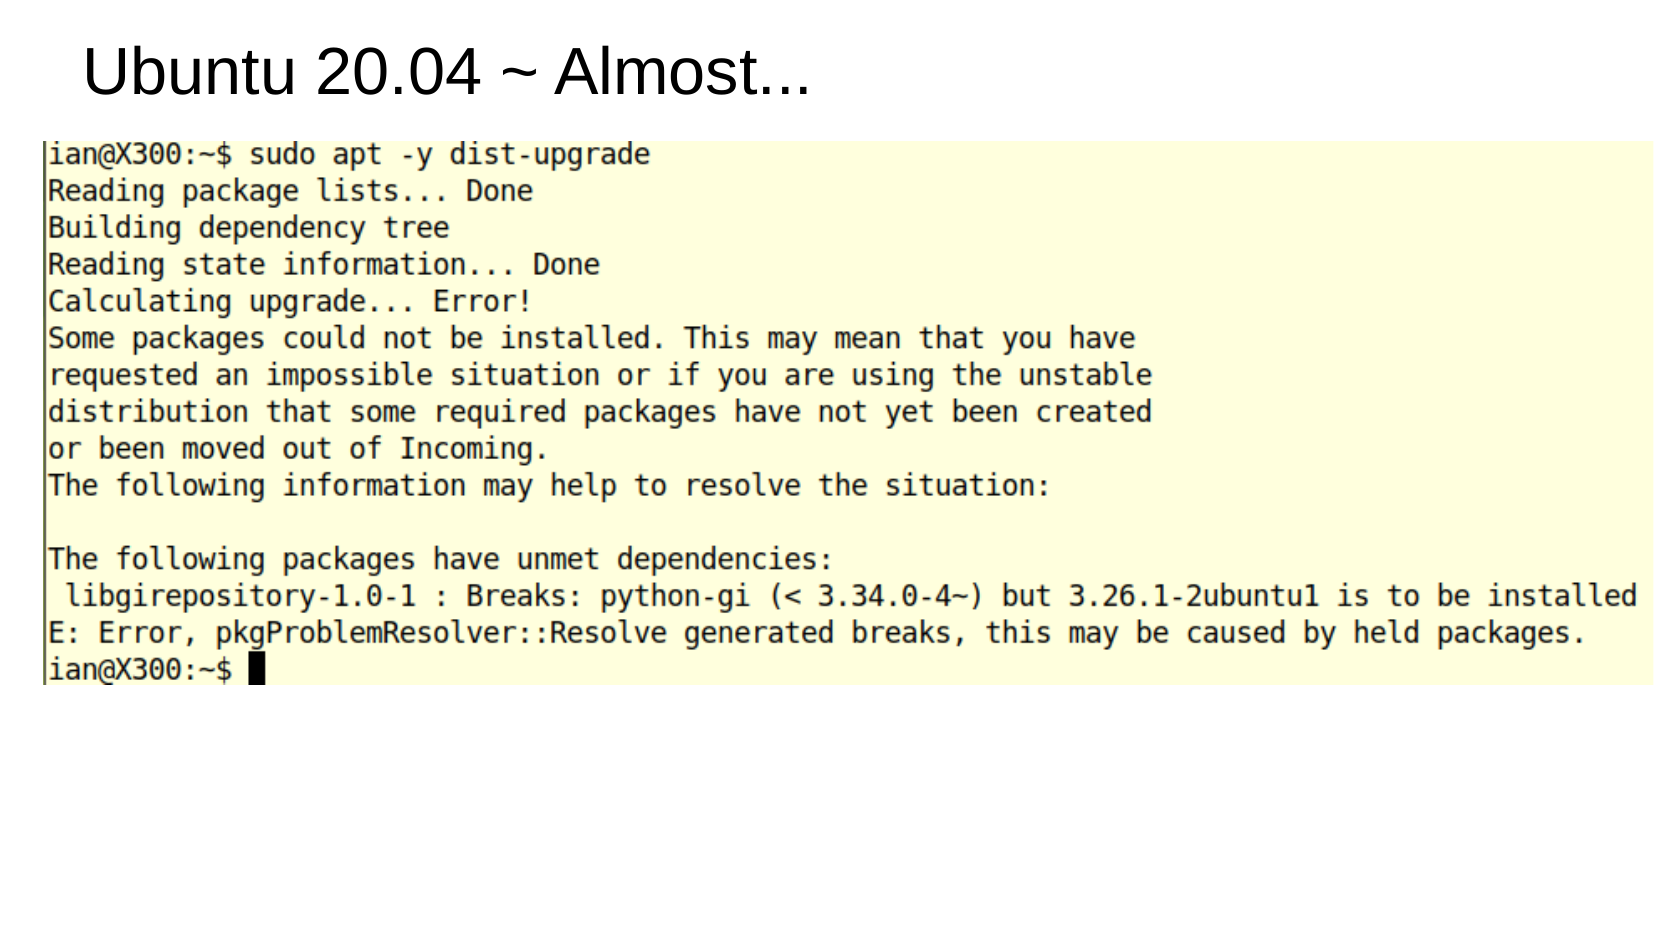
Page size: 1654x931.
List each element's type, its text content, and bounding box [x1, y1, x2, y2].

title Ubuntu 20.04 ~ Almost... [82, 34, 1571, 110]
picture [43, 141, 1654, 686]
